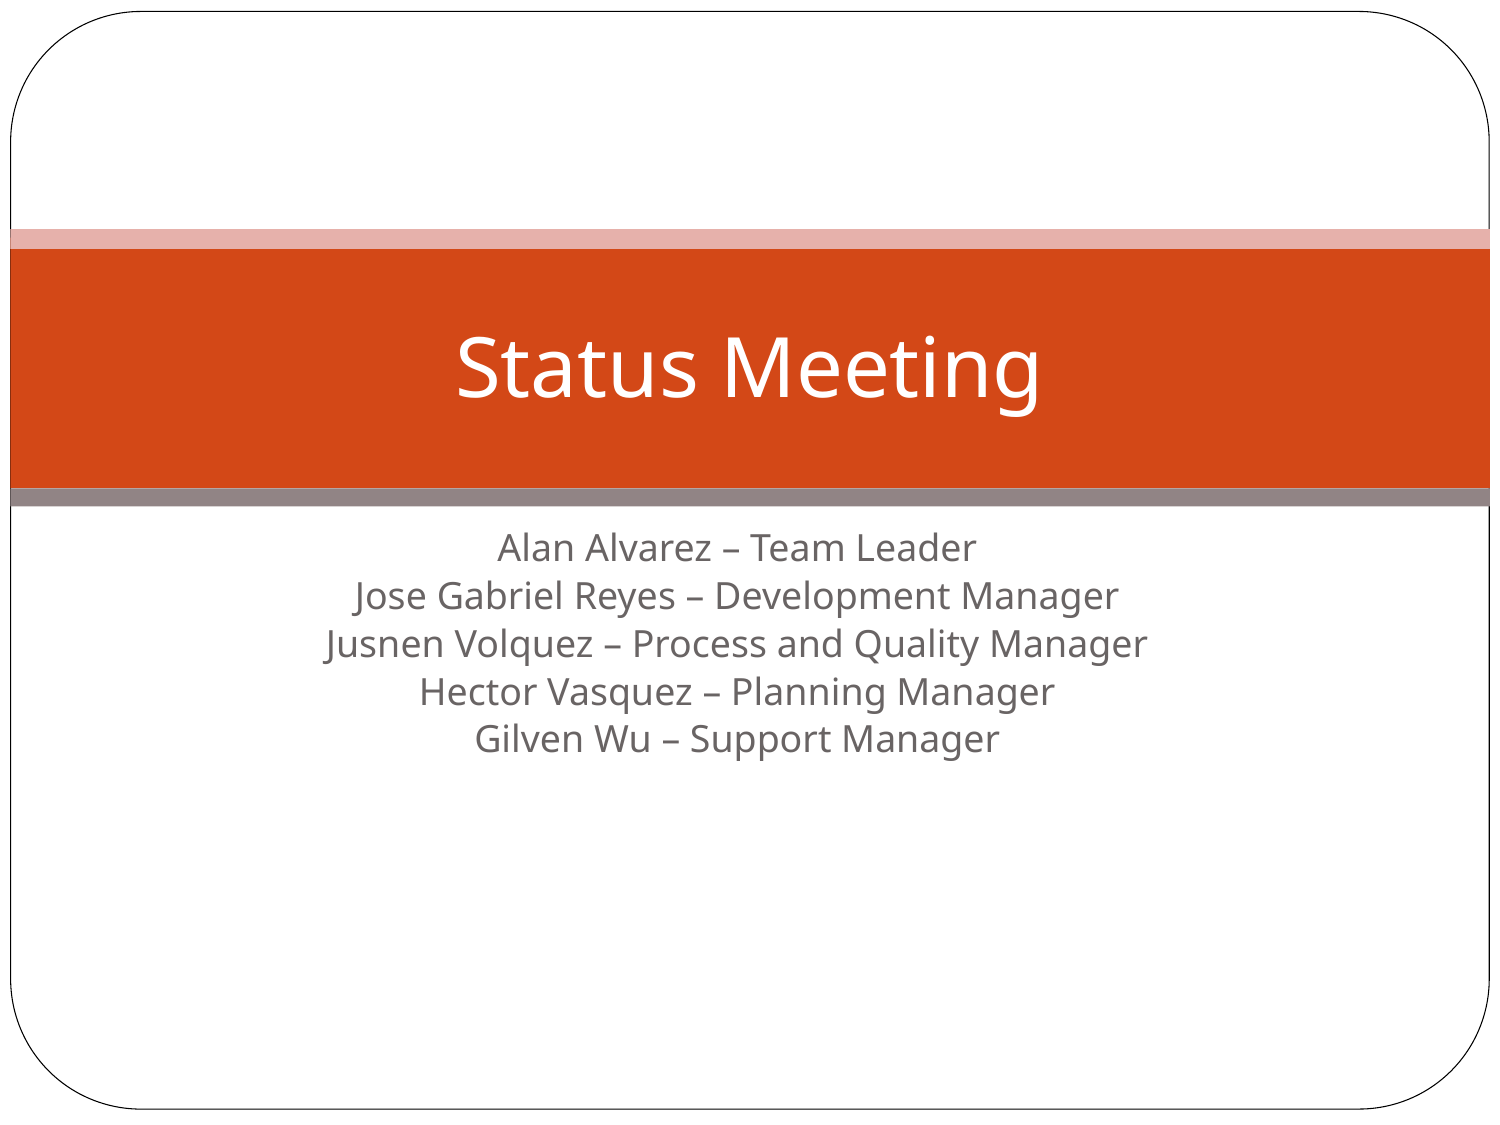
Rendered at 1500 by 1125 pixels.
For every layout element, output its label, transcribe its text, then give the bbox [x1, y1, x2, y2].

text_box Alan Alvarez – Team Leader Jose Gabriel Reyes – Development Manager Jusnen Volquez – Process and Quality Manager Hector Vasquez – Planning Manager Gilven Wu – Support Manager [212, 525, 1263, 788]
text_box Status Meeting [74, 247, 1425, 489]
